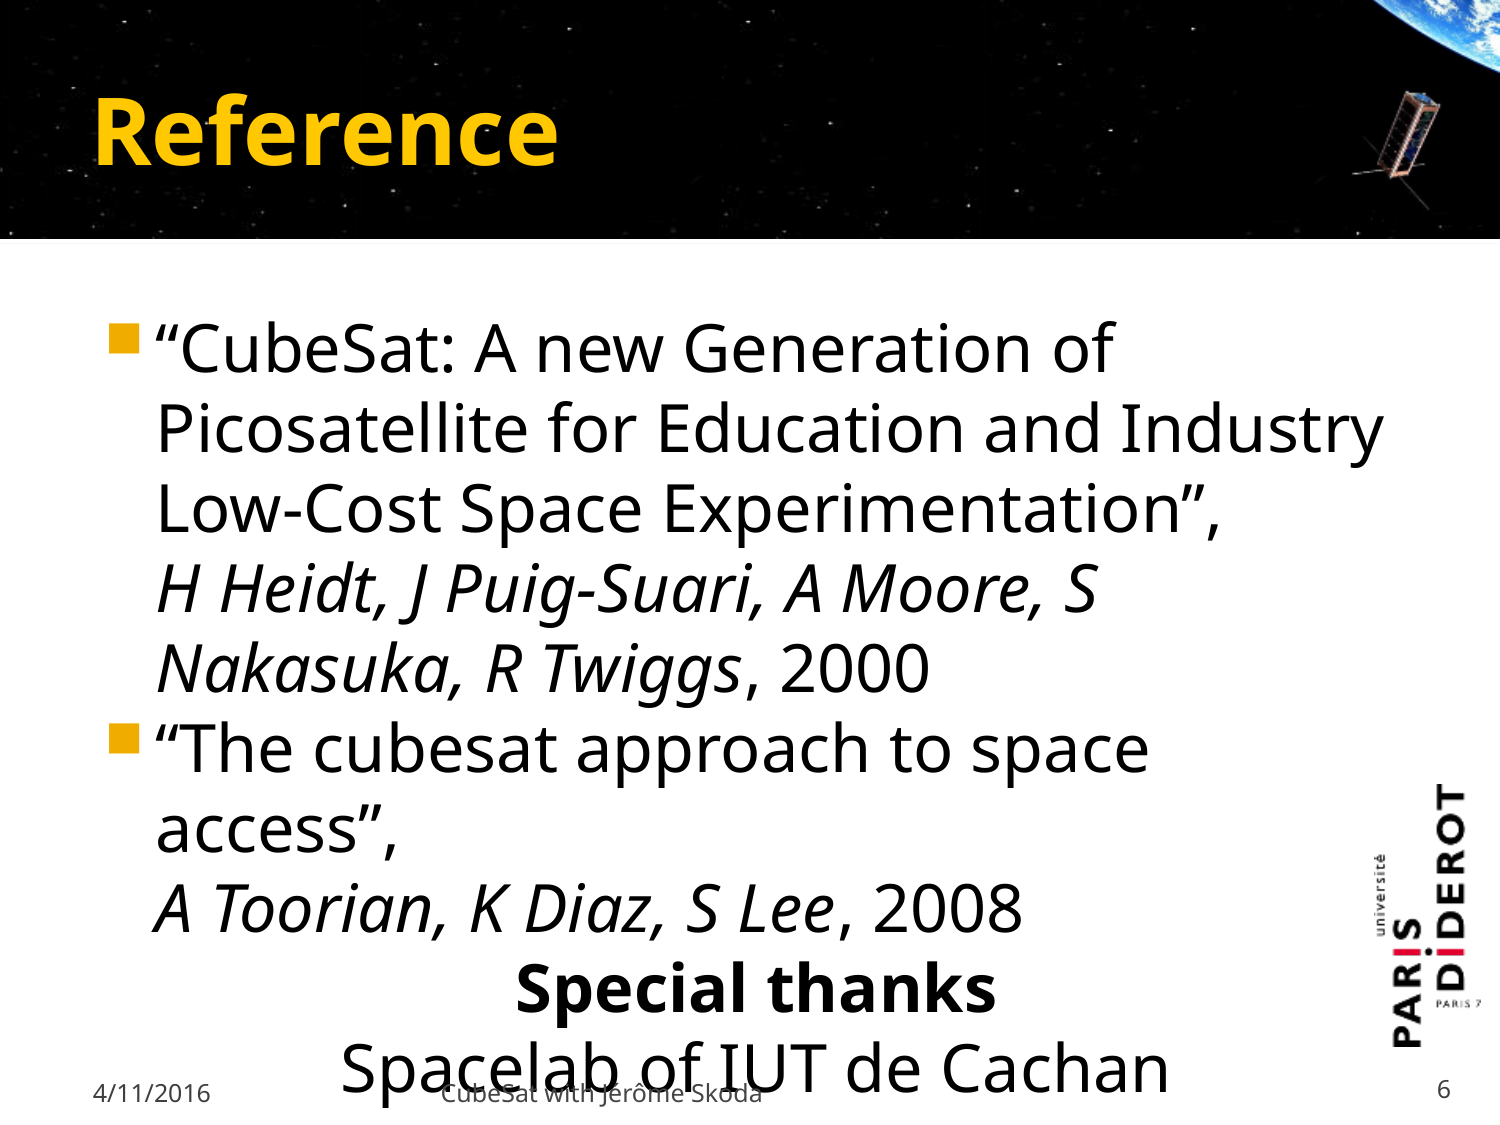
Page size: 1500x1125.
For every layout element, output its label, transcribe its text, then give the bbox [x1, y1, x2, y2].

picture [1374, 784, 1481, 1047]
slide_number <number> [1345, 1062, 1467, 1108]
title Reference [75, 25, 1425, 231]
picture [0, 0, 1500, 239]
slide_number 4/11/2016 [75, 1062, 425, 1108]
footer CubeSat with Jérôme Skoda [433, 1062, 1337, 1108]
list “CubeSat: A new Generation of Picosatellite for Education and Industry Low-Cost Space Experimentation”, H Heidt, J Puig-Suari, A Moore, S Nakasuka, R Twiggs, 2000 “The cubesat approach to space access”, A Toorian, K Diaz, S Lee, 2008 Special thanks Spacelab of IUT de Cachan [75, 291, 1425, 1050]
